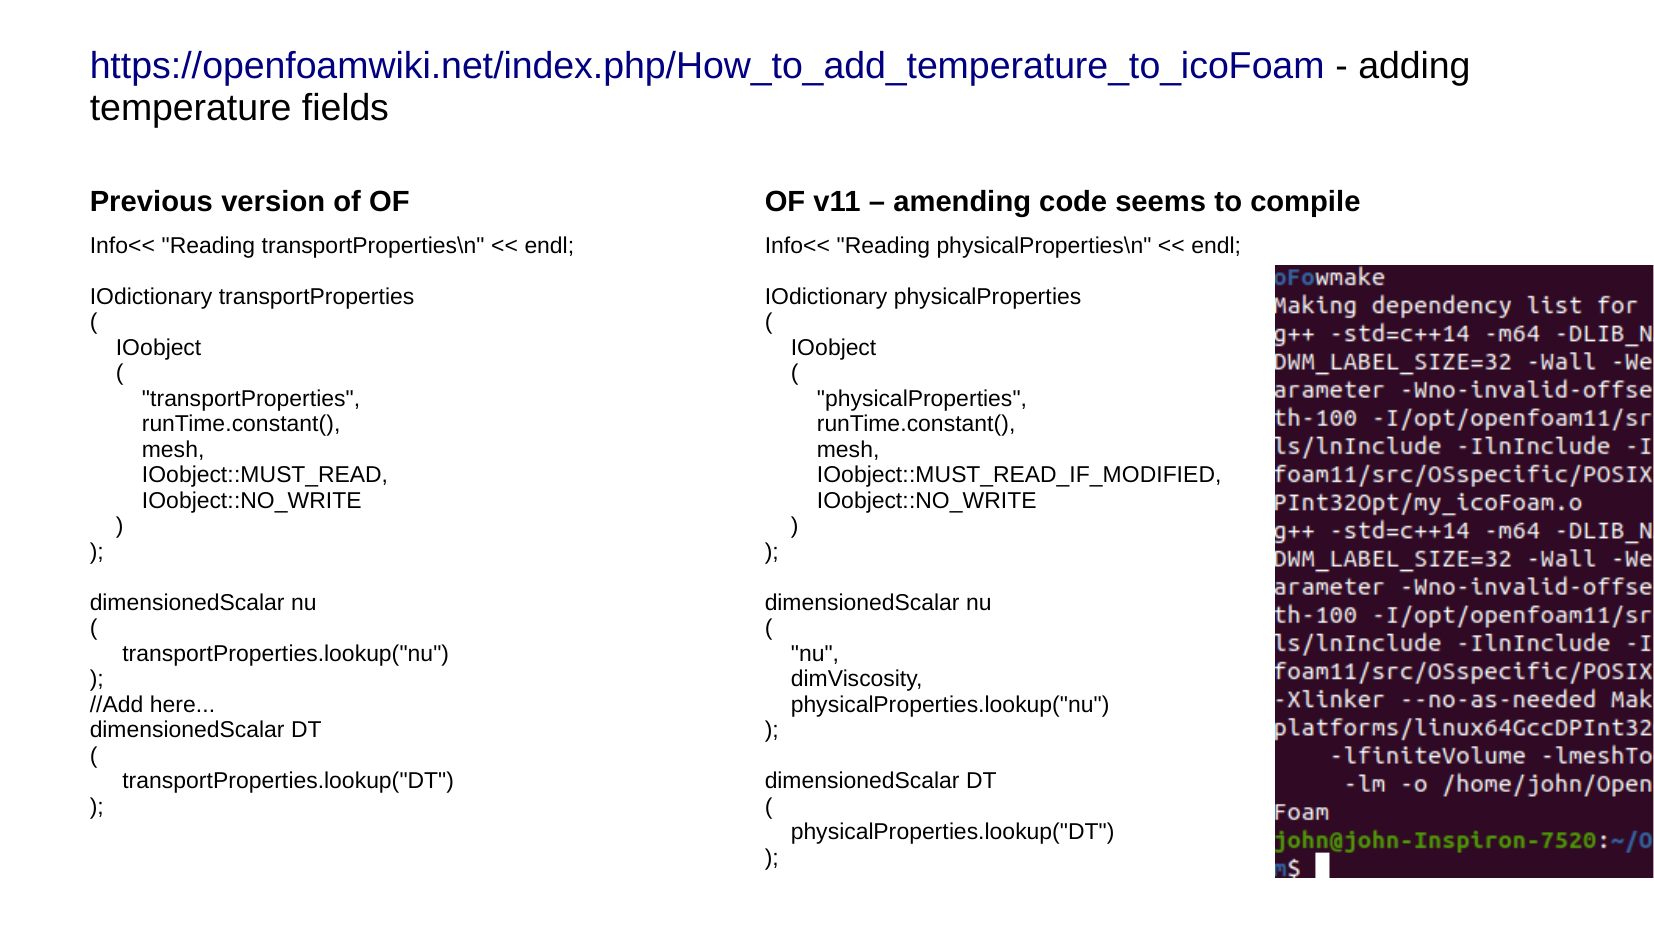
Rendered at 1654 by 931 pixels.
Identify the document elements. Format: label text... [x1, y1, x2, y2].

picture [1275, 265, 1654, 878]
text_box Info<< "Reading physicalProperties\n" << endl; IOdictionary physicalProperties ( IOobject ( "physicalProperties", runTime.constant(), mesh, IOobject::MUST_READ_IF_MODIFIED, IOobject::NO_WRITE ) ); dimensionedScalar nu ( "nu", dimViscosity, physicalProperties.lookup("nu") ); dimensionedScalar DT ( physicalProperties.lookup("DT") ); [750, 226, 1276, 878]
text_box Info<< "Reading transportProperties\n" << endl; IOdictionary transportProperties ( IOobject ( "transportProperties", runTime.constant(), mesh, IOobject::MUST_READ, IOobject::NO_WRITE ) ); dimensionedScalar nu ( transportProperties.lookup("nu") ); //Add here... dimensionedScalar DT ( transportProperties.lookup("DT") ); [75, 226, 713, 827]
text_box Previous version of OF [75, 177, 713, 226]
text_box https://openfoamwiki.net/index.php/How_to_add_temperature_to_icoFoam - adding temperature fields [75, 37, 1654, 188]
text_box OF v11 – amending code seems to compile [750, 177, 1388, 226]
